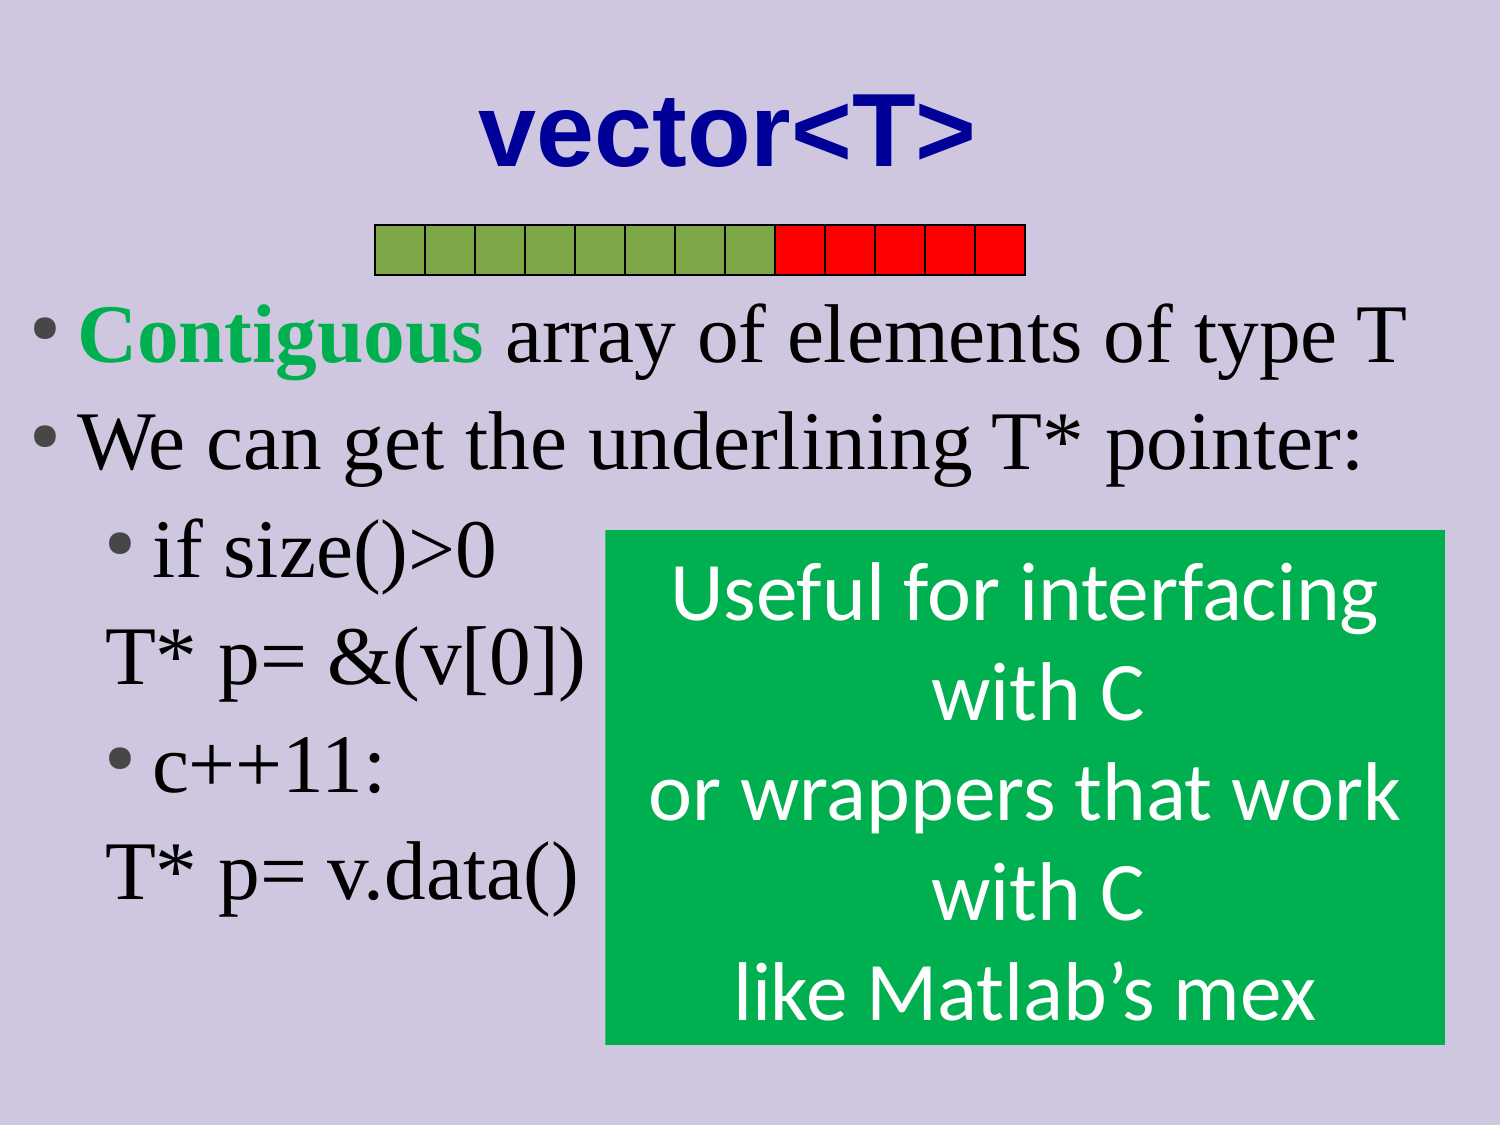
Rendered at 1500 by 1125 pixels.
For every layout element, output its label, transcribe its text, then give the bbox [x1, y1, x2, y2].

text_box [375, 225, 1026, 276]
text_box Contiguous array of elements of type T We can get the underlining T* pointer: if size()>0 T* p= &(v[0]) c++11: T* p= v.data() [0, 280, 1500, 1034]
title vector<T> [34, 31, 1422, 219]
text_box Useful for interfacing with C or wrappers that work with C like Matlab’s mex [605, 530, 1445, 1045]
